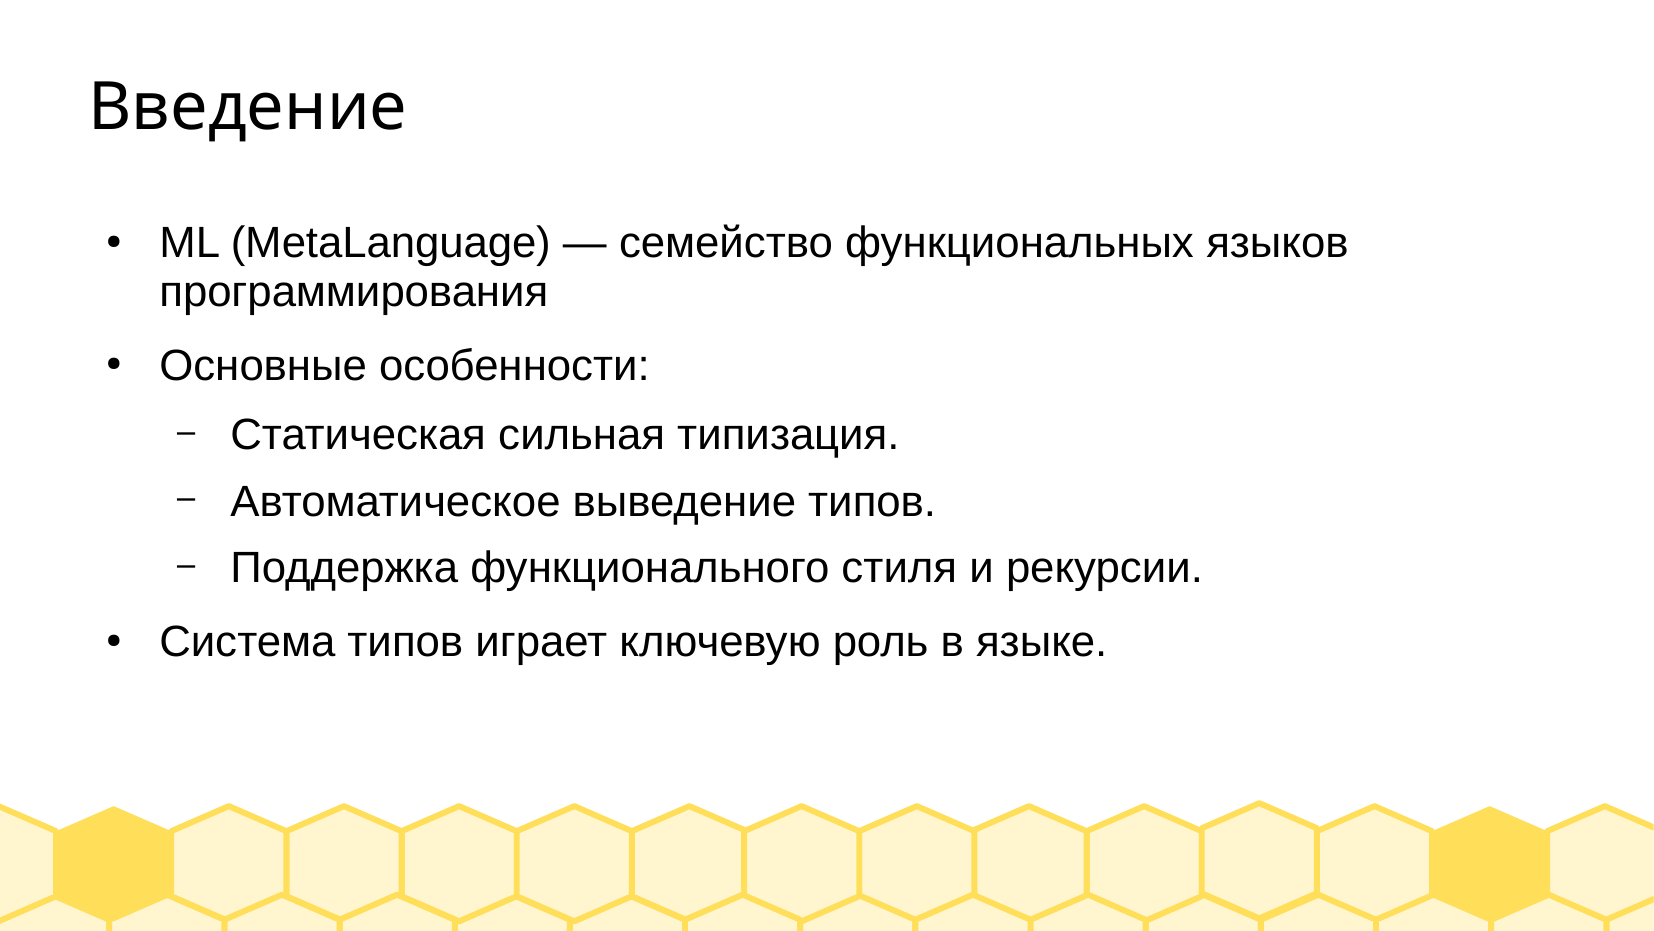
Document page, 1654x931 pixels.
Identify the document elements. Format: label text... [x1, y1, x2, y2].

list ML (MetaLanguage) — семейство функциональных языков программирования Основные особенности: Статическая сильная типизация. Автоматическое выведение типов. Поддержка функционального стиля и рекурсии. Система типов играет ключевую роль в языке. [88, 218, 1565, 751]
title Введение [88, 29, 1565, 178]
